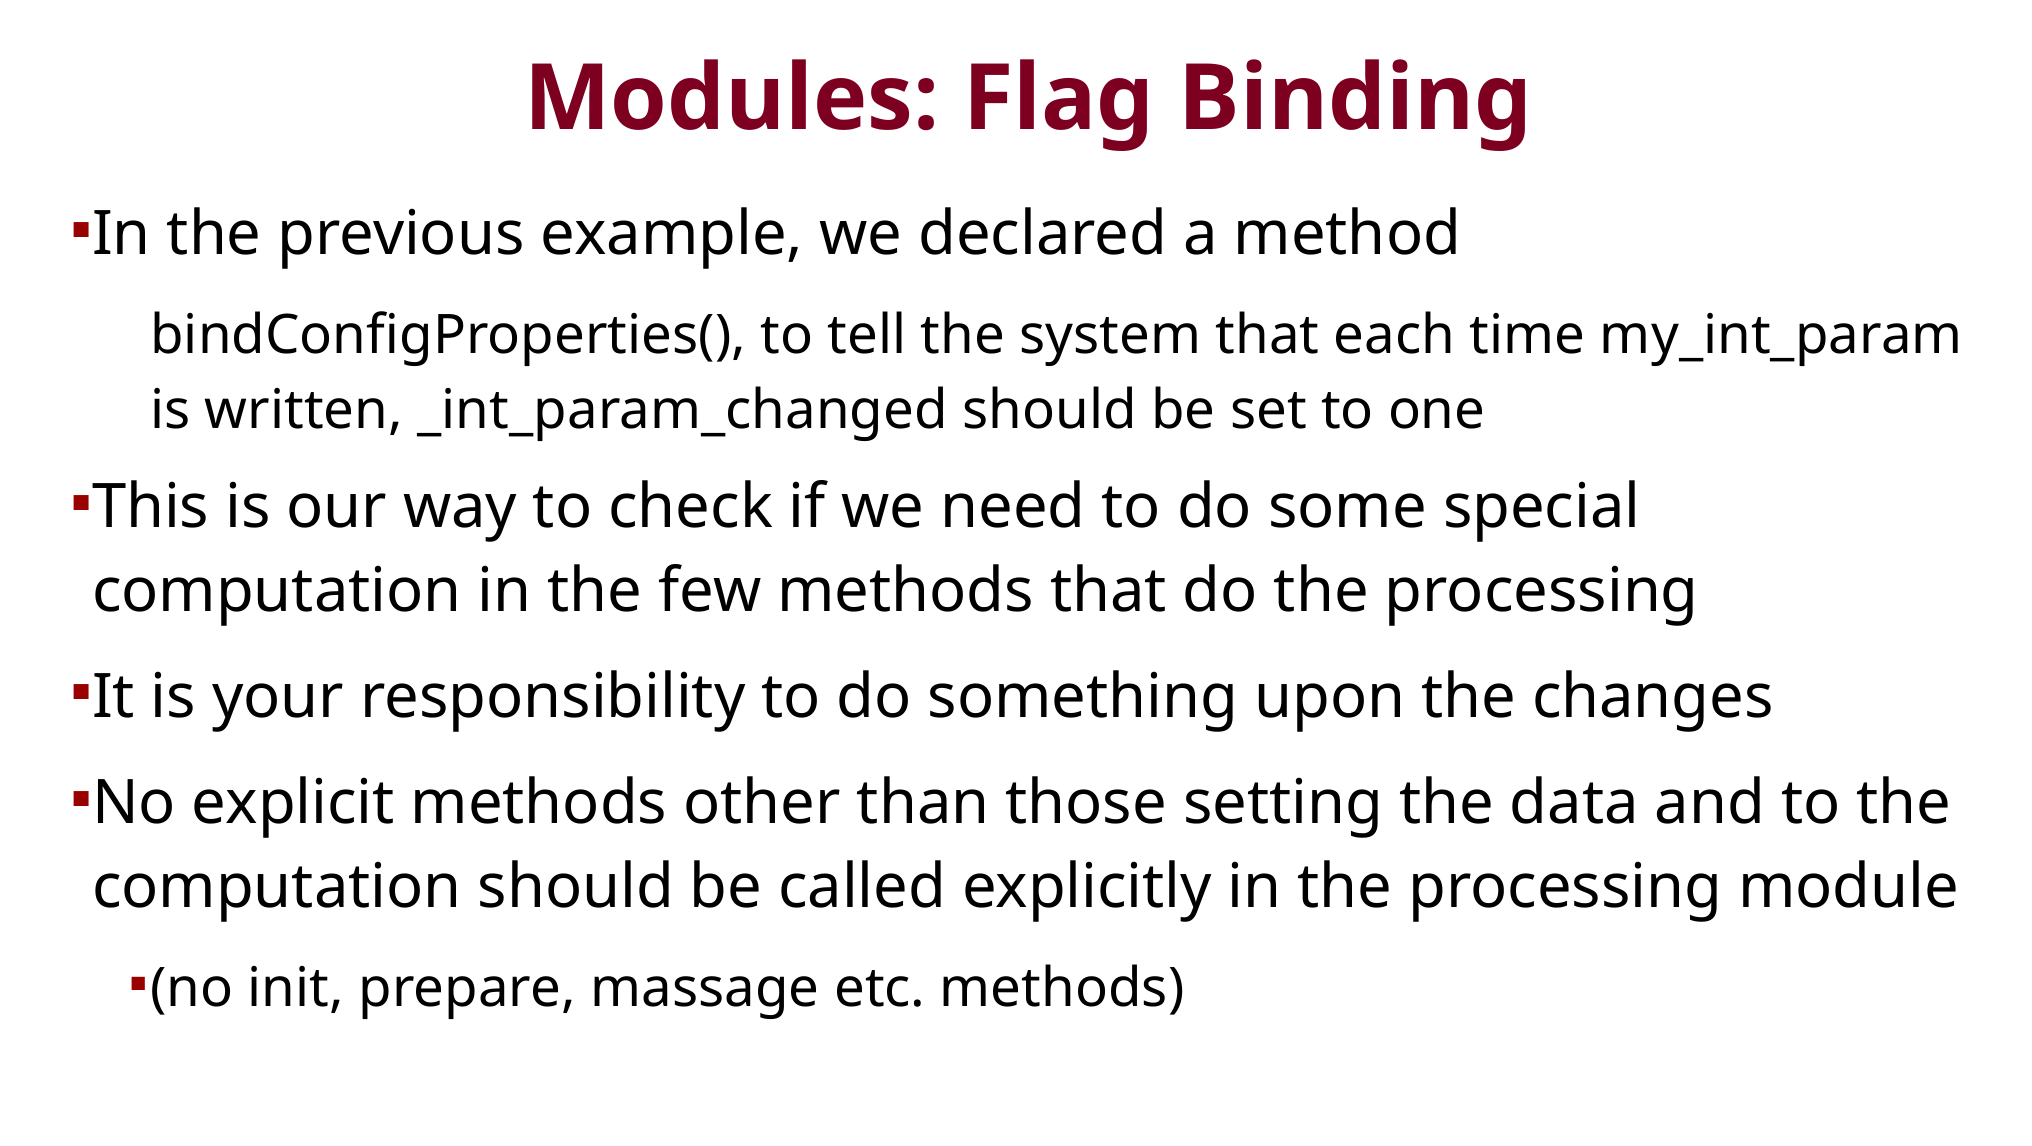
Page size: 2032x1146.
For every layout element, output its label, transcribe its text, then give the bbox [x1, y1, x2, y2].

title Modules: Flag Binding [37, 10, 2020, 178]
list In the previous example, we declared a method bindConfigProperties(), to tell the system that each time my_int_param is written, _int_param_changed should be set to one This is our way to check if we need to do some special computation in the few methods that do the processing It is your responsibility to do something upon the changes No explicit methods other than those setting the data and to the computation should be called explicitly in the processing module (no init, prepare, massage etc. methods) [59, 188, 1985, 1111]
